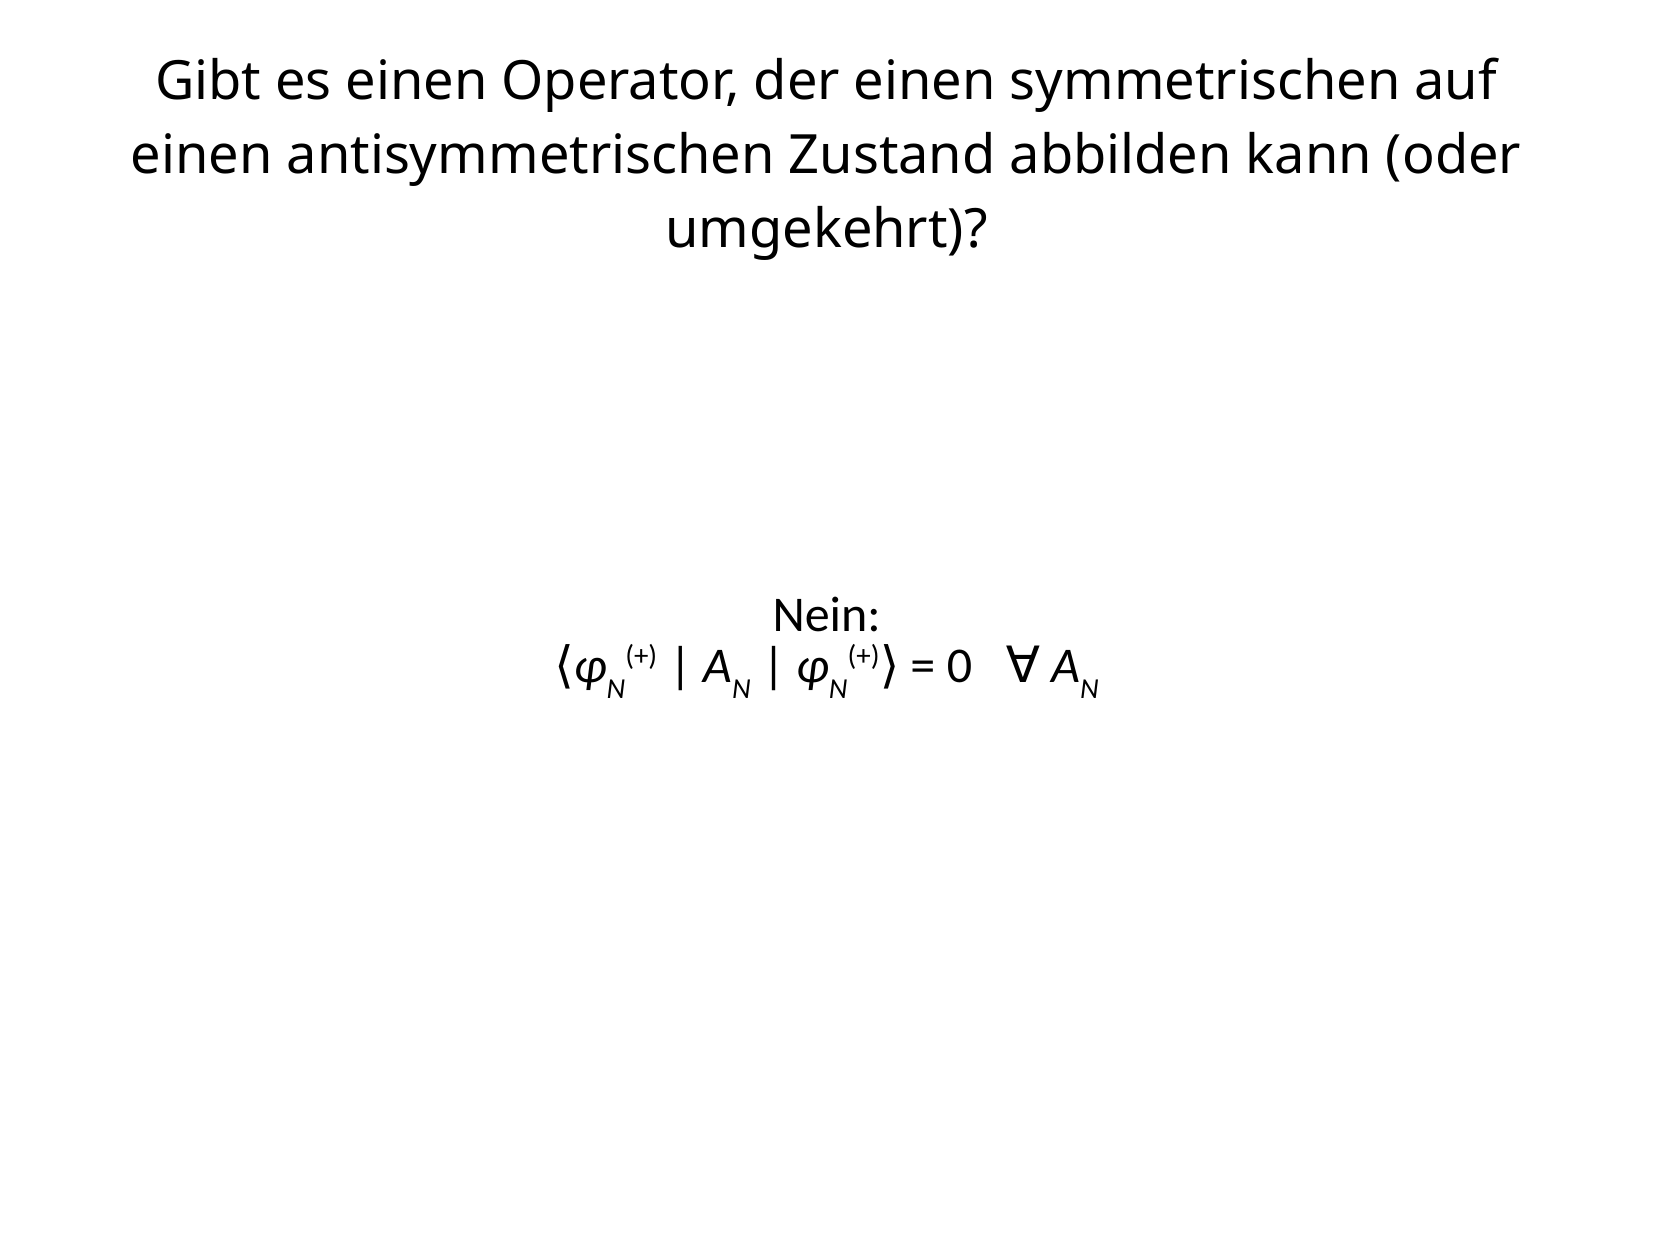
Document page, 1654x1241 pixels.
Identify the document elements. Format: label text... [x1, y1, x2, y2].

title Gibt es einen Operator, der einen symmetrischen auf einen antisymmetrischen Zustand abbilden kann (oder umgekehrt)? [82, 49, 1571, 257]
subtitle Nein: ⟨φN(+) | AN | φN(+)⟩ = 0 ∀ AN [82, 290, 1571, 1010]
